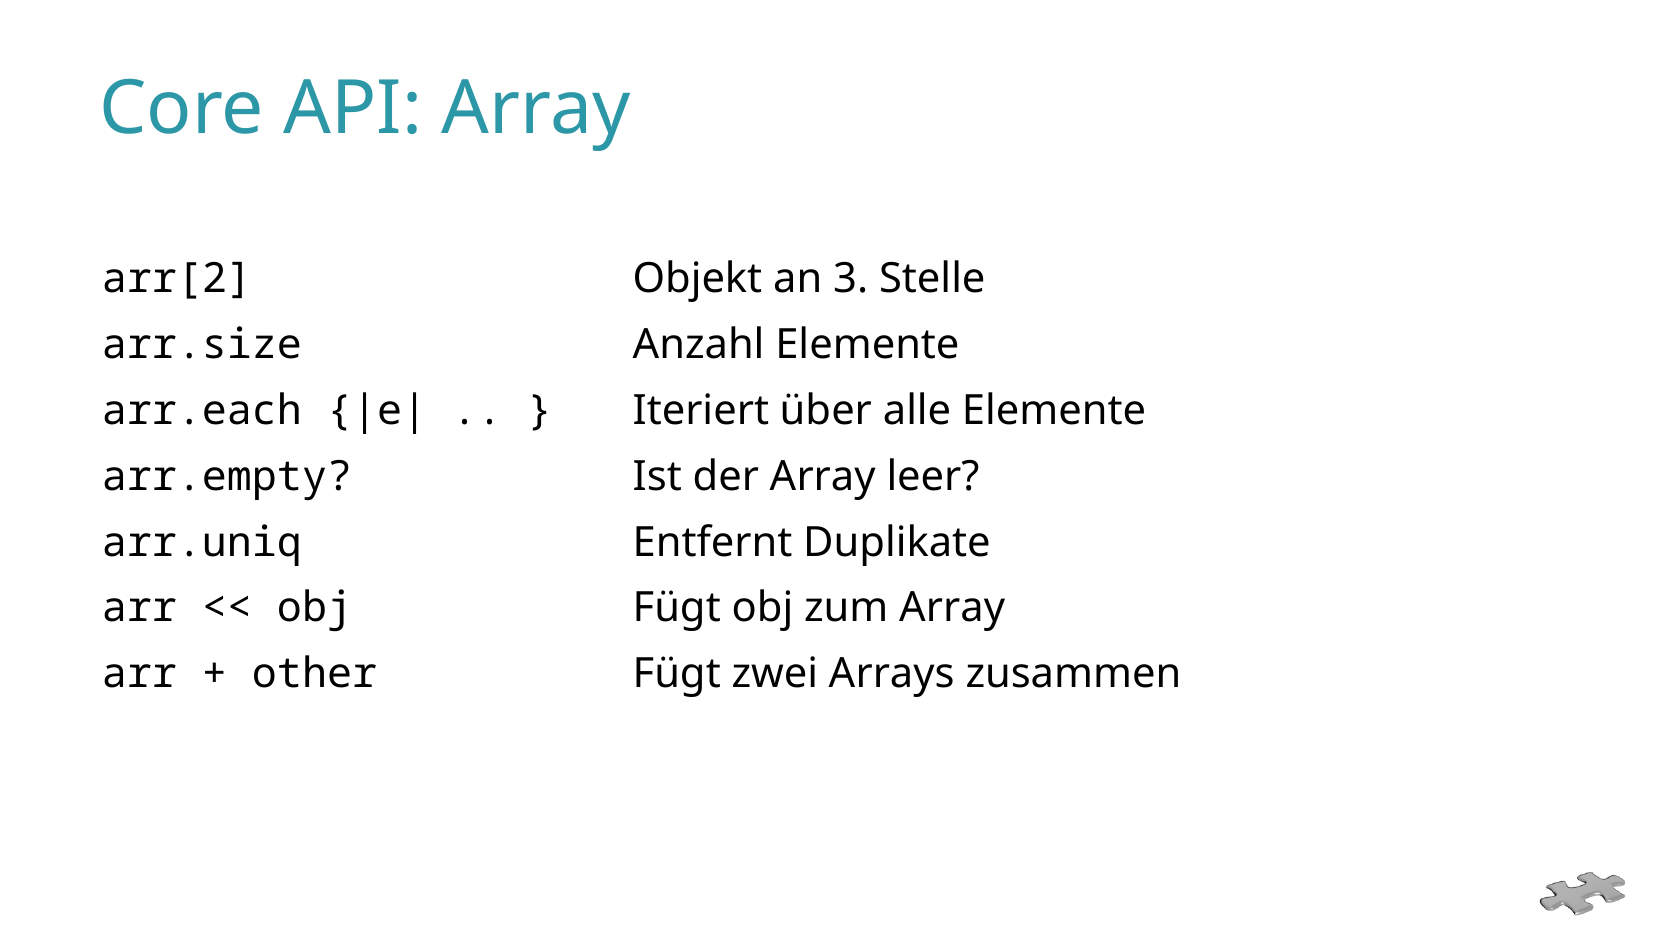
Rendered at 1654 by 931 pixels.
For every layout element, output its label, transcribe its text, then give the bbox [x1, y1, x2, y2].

list arr[2] Objekt an 3. Stelle arr.size Anzahl Elemente arr.each {|e| .. } Iteriert über alle Elemente arr.empty? Ist der Array leer? arr.uniq Entfernt Duplikate arr << obj Fügt obj zum Array arr + other Fügt zwei Arrays zusammen [101, 248, 1547, 869]
title Core API: Array [99, 54, 1535, 154]
picture [1539, 871, 1626, 916]
